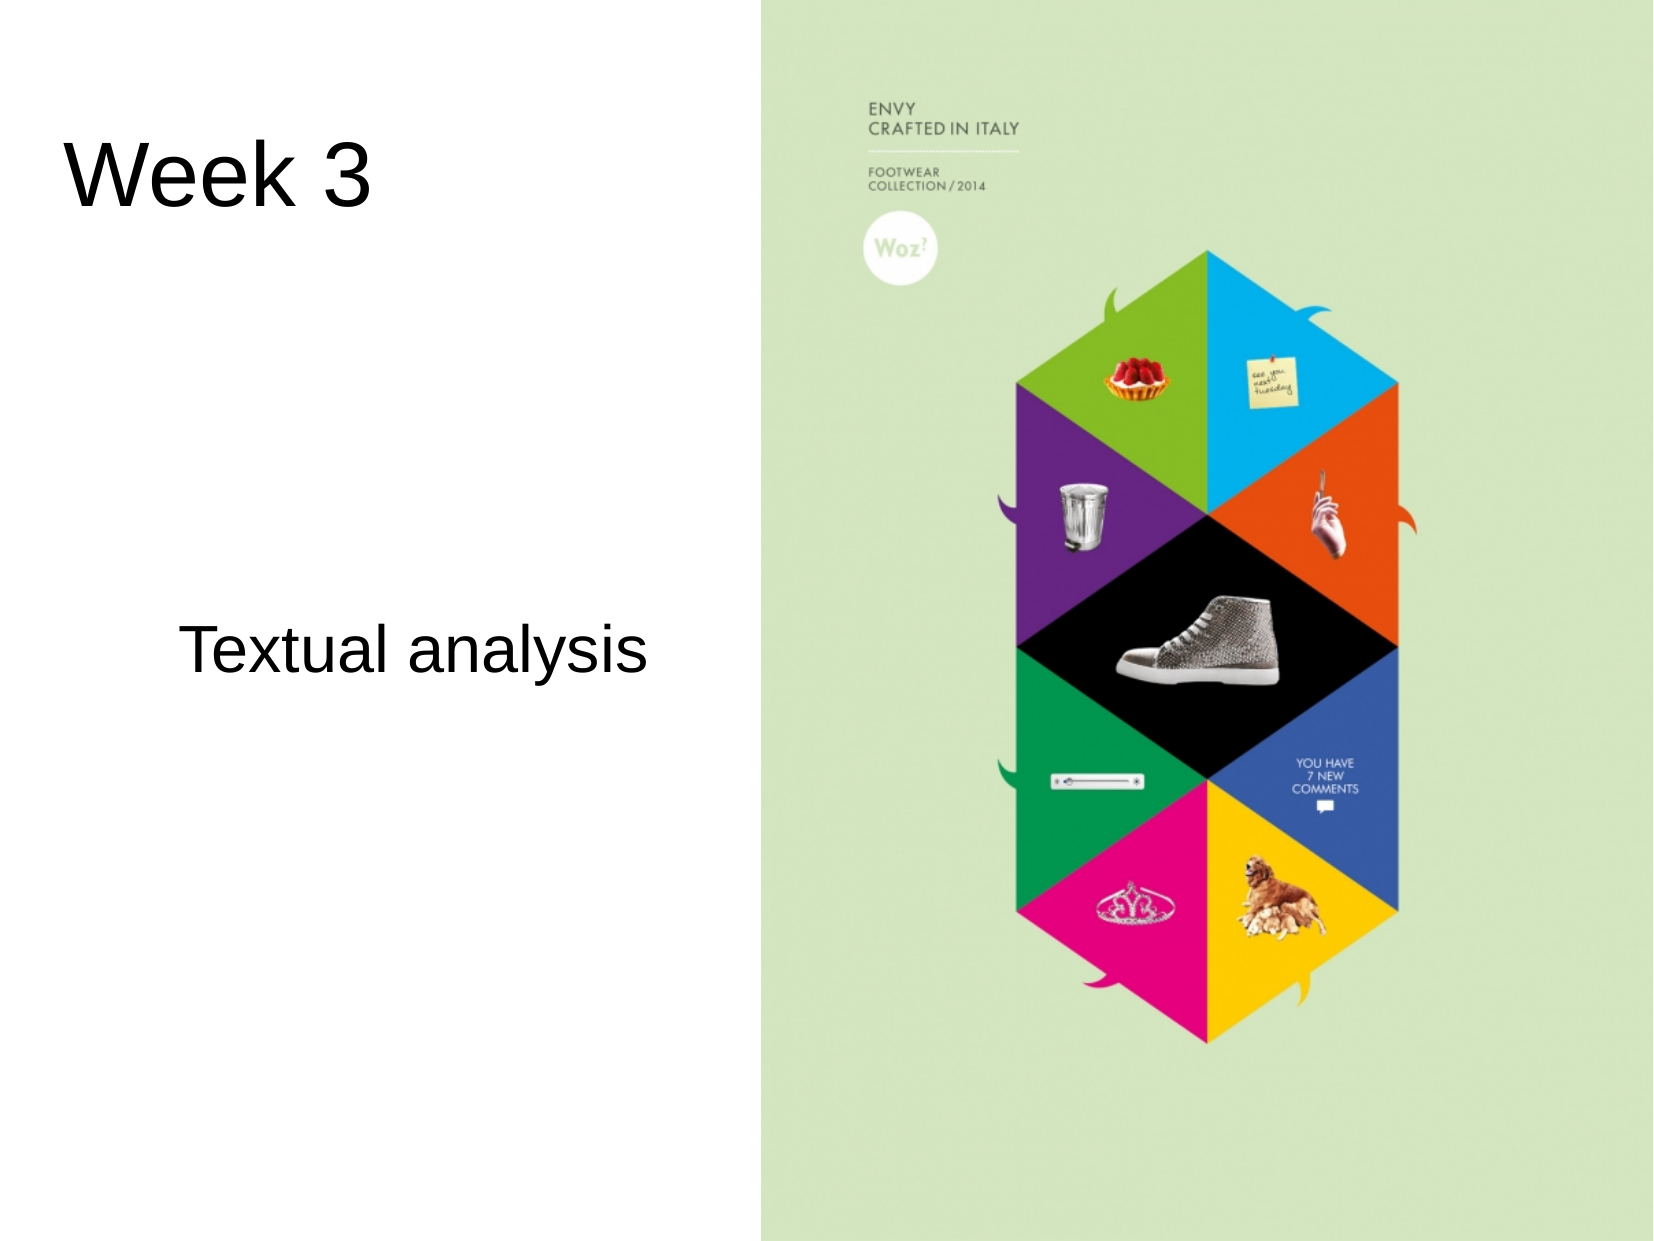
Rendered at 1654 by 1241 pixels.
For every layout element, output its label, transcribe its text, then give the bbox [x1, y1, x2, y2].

title Week 3 [0, 70, 697, 278]
subtitle Textual analysis [82, 290, 745, 1010]
picture [761, 0, 1654, 1241]
